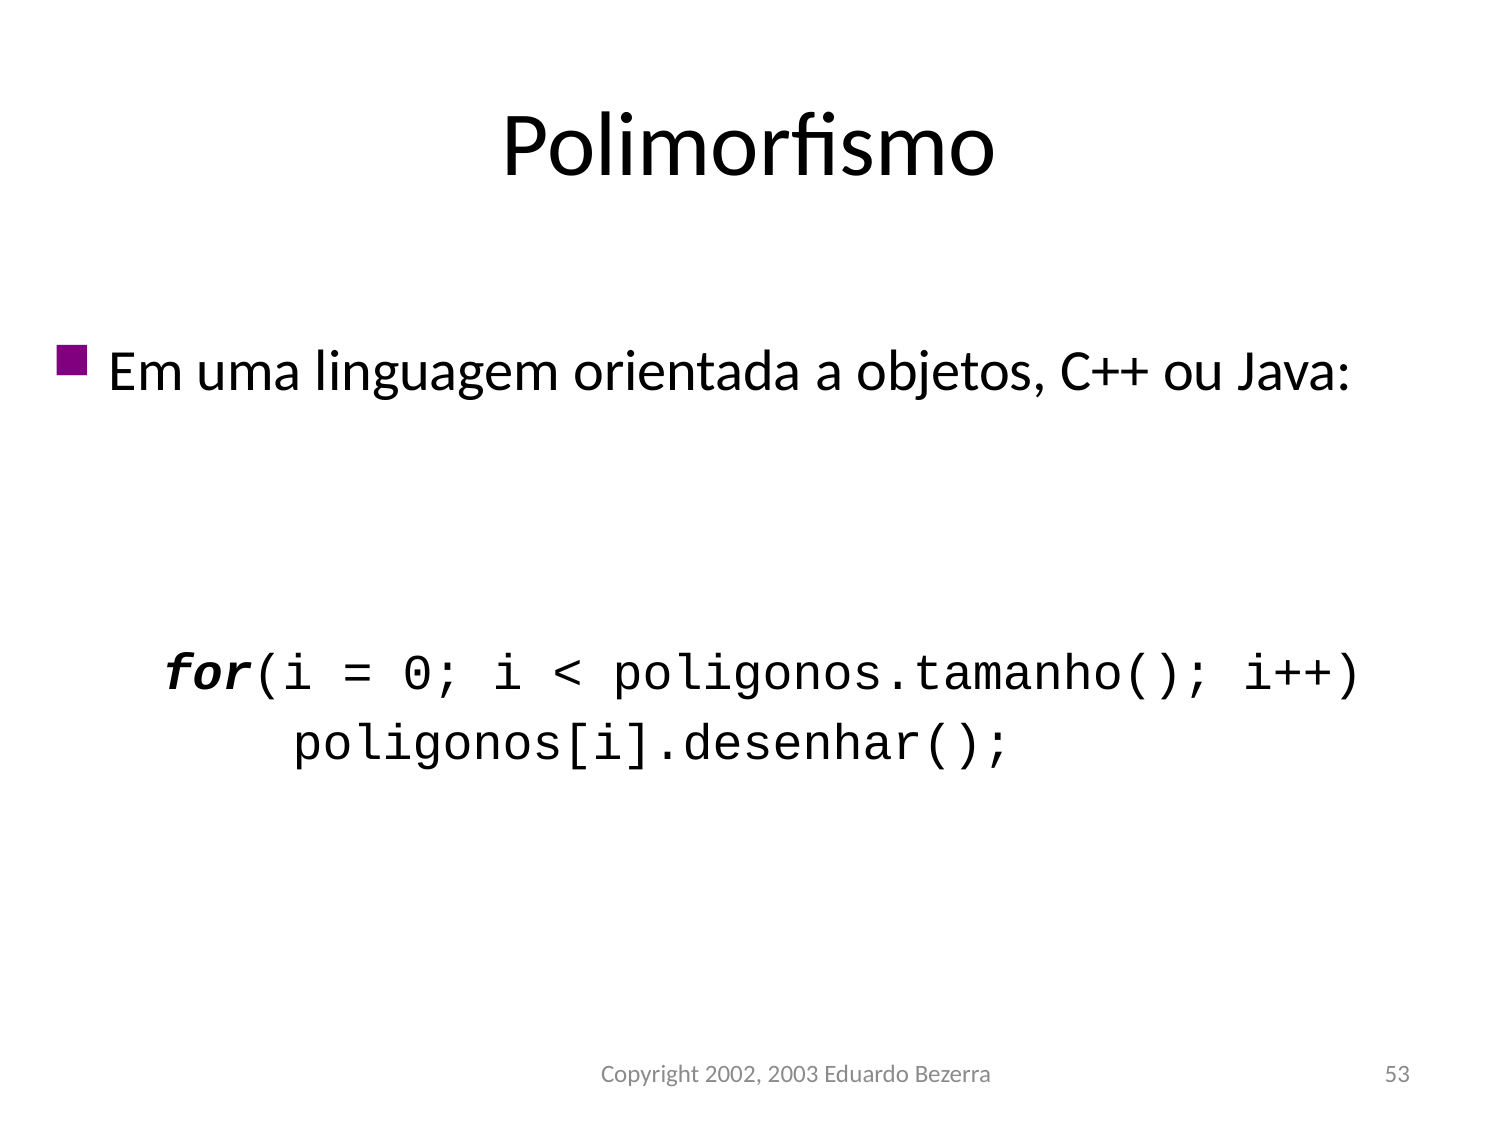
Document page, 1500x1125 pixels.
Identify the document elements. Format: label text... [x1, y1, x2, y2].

slide_number <número> [1074, 1042, 1425, 1103]
text_box Em uma linguagem orientada a objetos, C++ ou Java: [37, 324, 1425, 610]
title Polimorfismo [75, 45, 1425, 233]
text_box for(i = 0; i < poligonos.tamanho(); i++) poligonos[i].desenhar(); [147, 632, 1461, 917]
footer Copyright 2002, 2003 Eduardo Bezerra [512, 1042, 1074, 1103]
